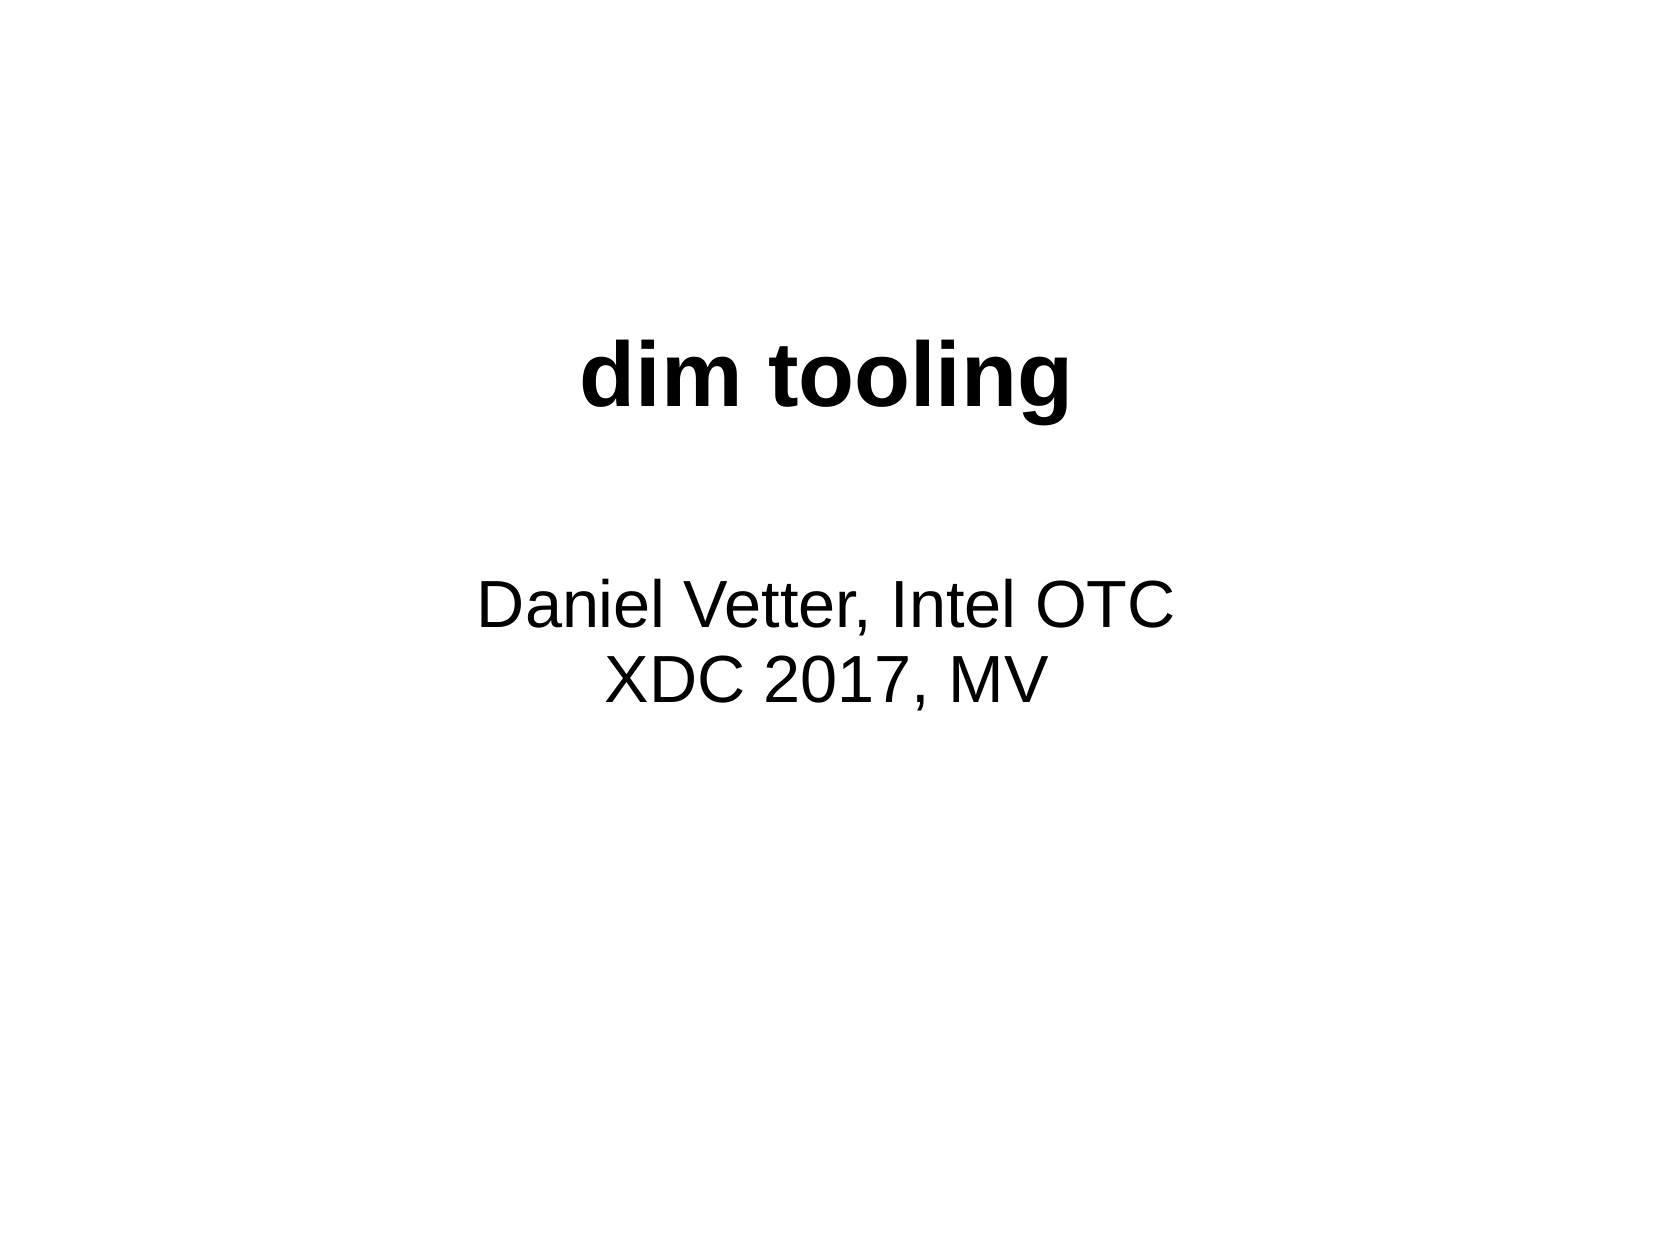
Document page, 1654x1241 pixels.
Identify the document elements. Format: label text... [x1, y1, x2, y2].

title dim tooling [82, 271, 1571, 479]
subtitle Daniel Vetter, Intel OTC XDC 2017, MV [82, 516, 1571, 768]
